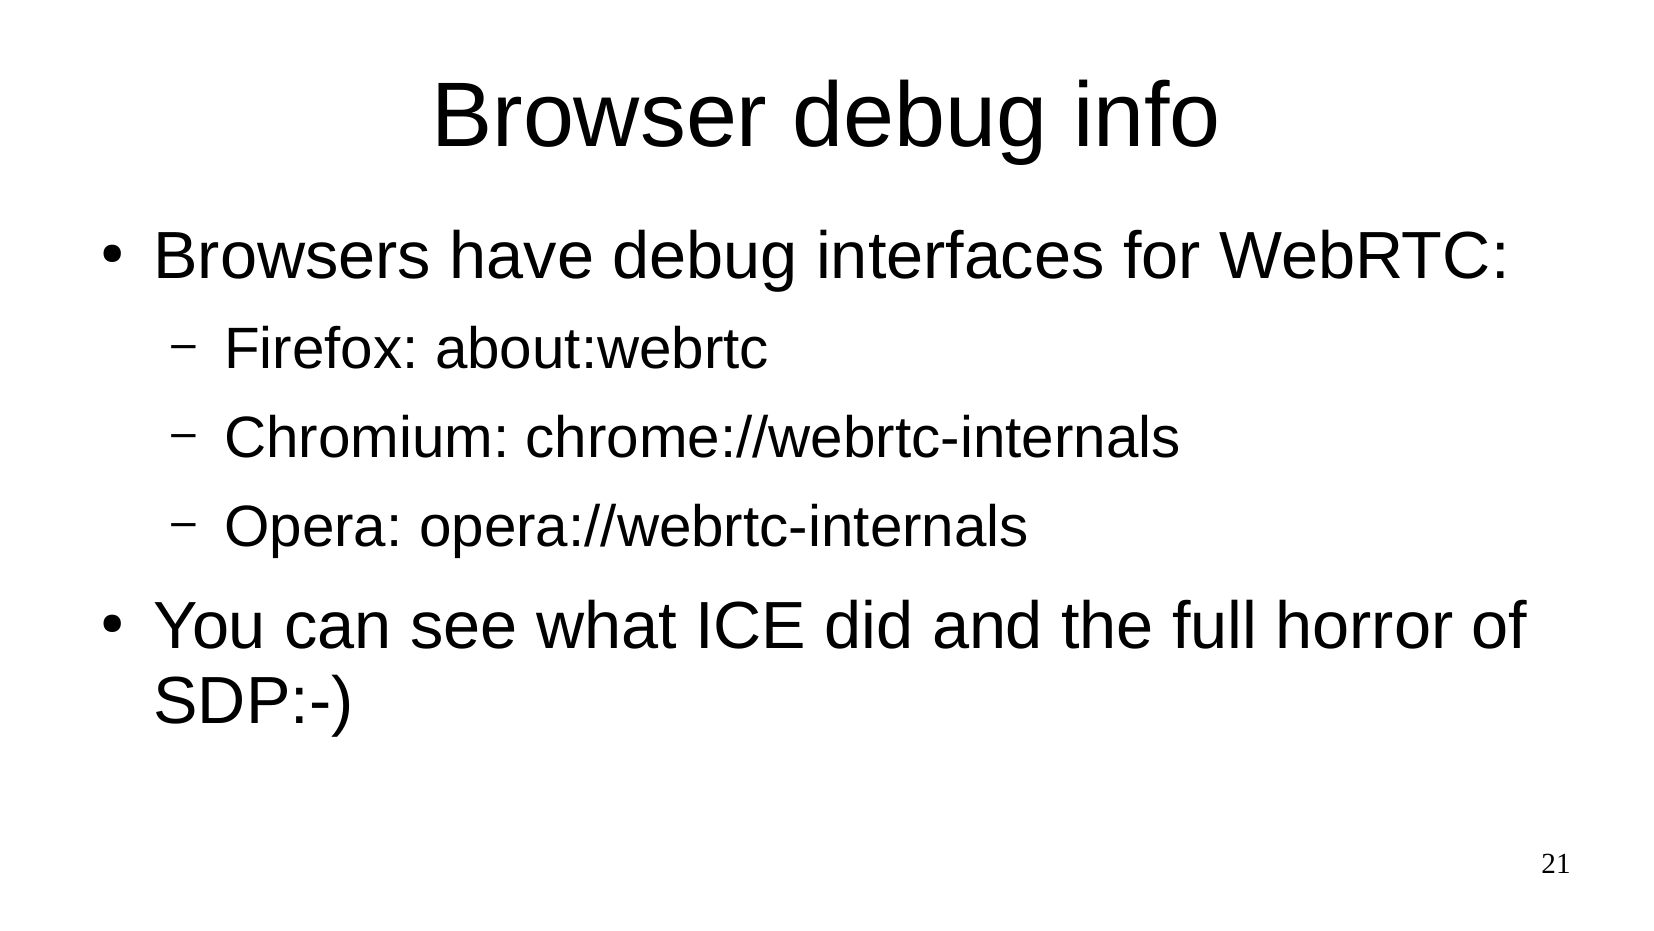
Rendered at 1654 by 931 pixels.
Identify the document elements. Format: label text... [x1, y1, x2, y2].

title Browser debug info [82, 37, 1571, 193]
list Browsers have debug interfaces for WebRTC: Firefox: about:webrtc Chromium: chrome://webrtc-internals Opera: opera://webrtc-internals You can see what ICE did and the full horror of SDP:-) [82, 217, 1571, 758]
